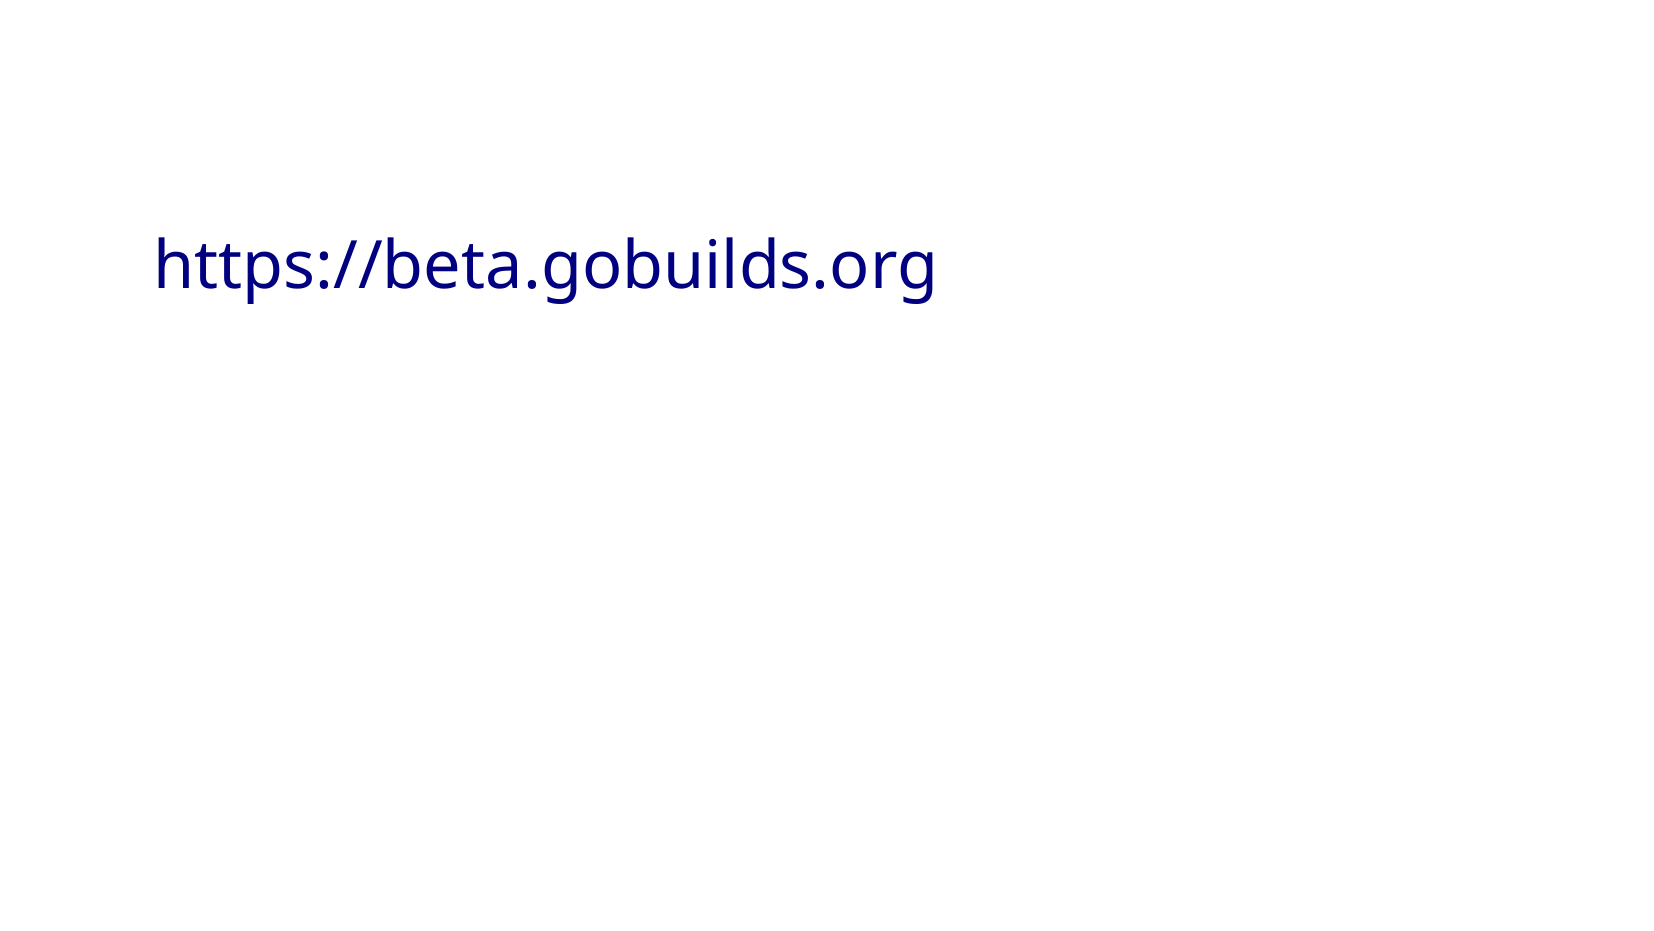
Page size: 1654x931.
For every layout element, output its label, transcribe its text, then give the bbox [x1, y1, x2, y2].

list https://beta.gobuilds.org [82, 217, 1571, 758]
